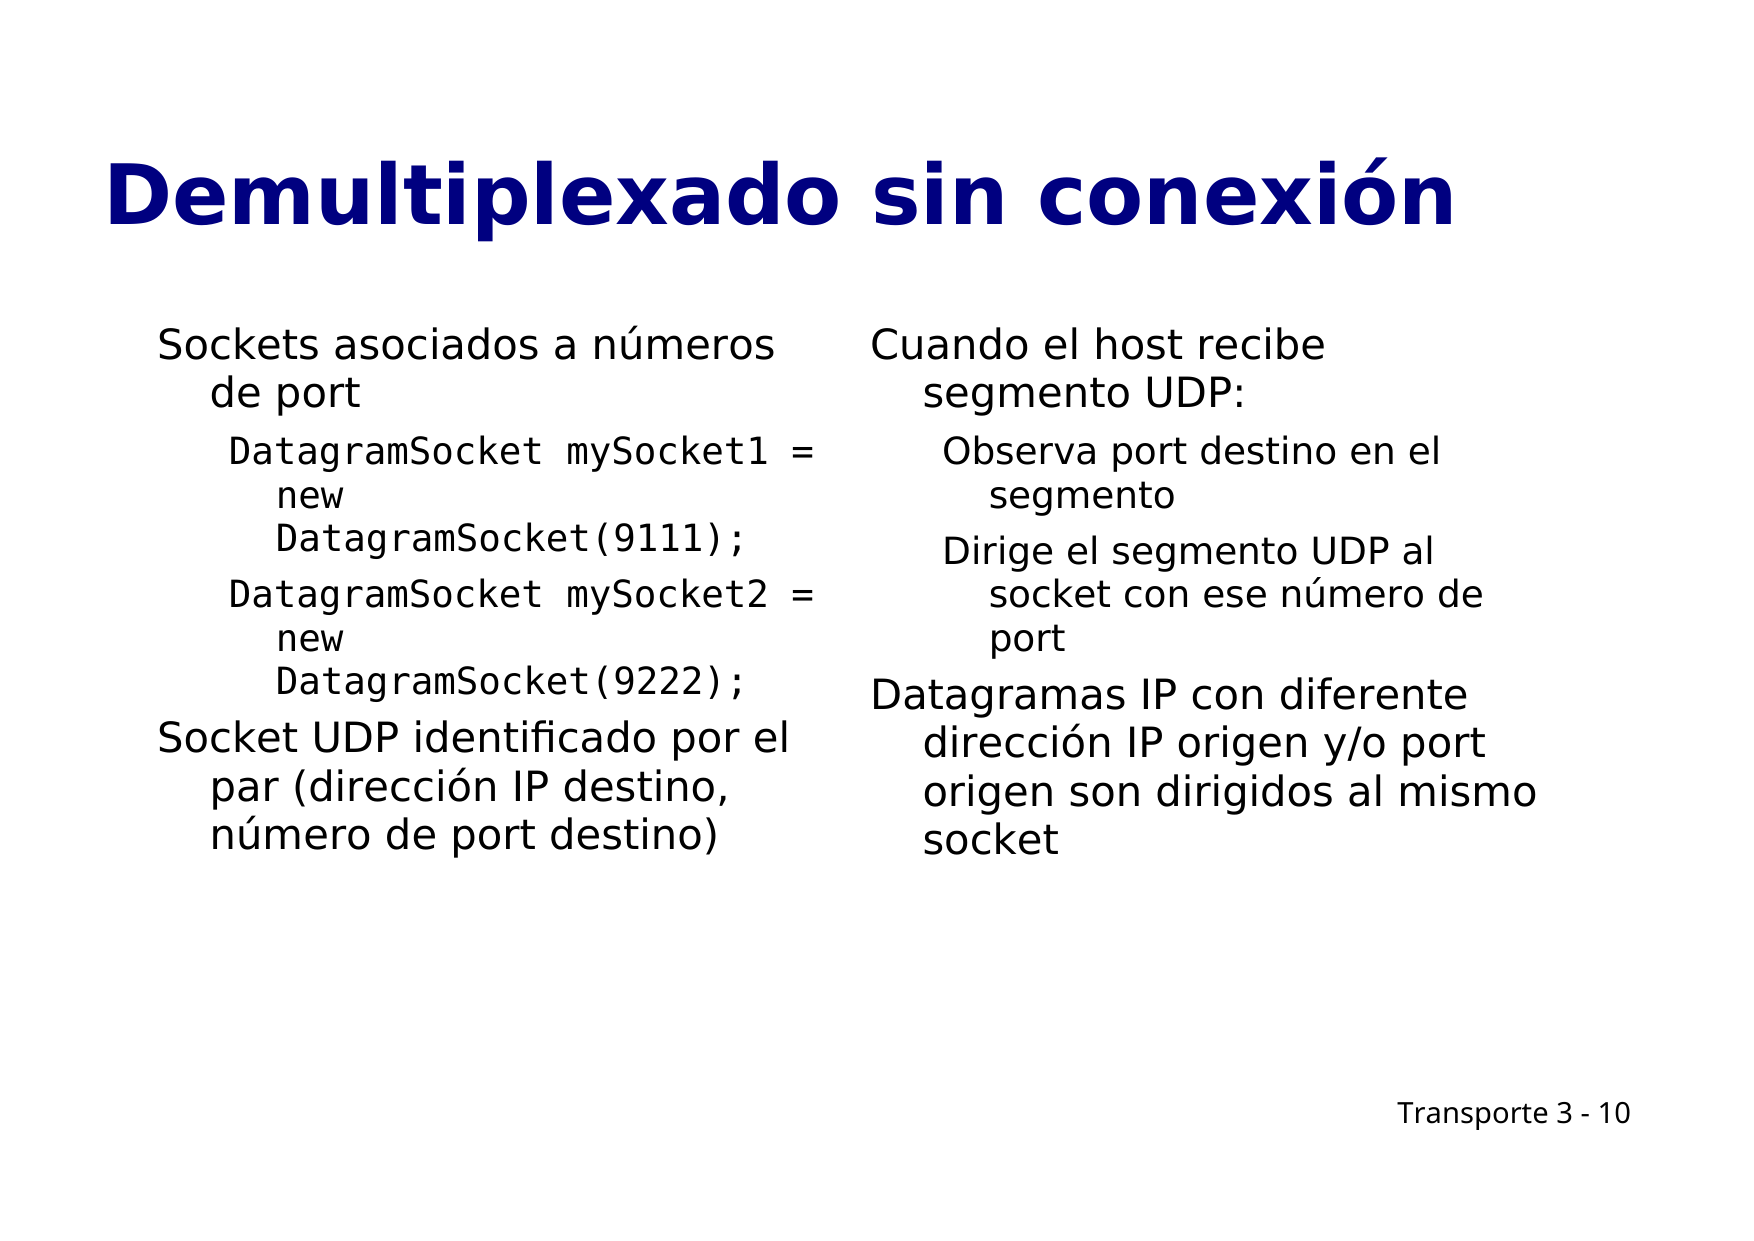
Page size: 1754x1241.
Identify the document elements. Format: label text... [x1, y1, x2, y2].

list Cuando el host recibe segmento UDP: Observa port destino en el segmento Dirige el segmento UDP al socket con ese número de port Datagramas IP con diferente dirección IP origen y/o port origen son dirigidos al mismo socket [866, 320, 1546, 1082]
title Demultiplexado sin conexión [88, 87, 1654, 305]
list Sockets asociados a números de port DatagramSocket mySocket1 = new DatagramSocket(9111); DatagramSocket mySocket2 = new DatagramSocket(9222); Socket UDP identificado por el par (dirección IP destino, número de port destino) [154, 320, 833, 1082]
